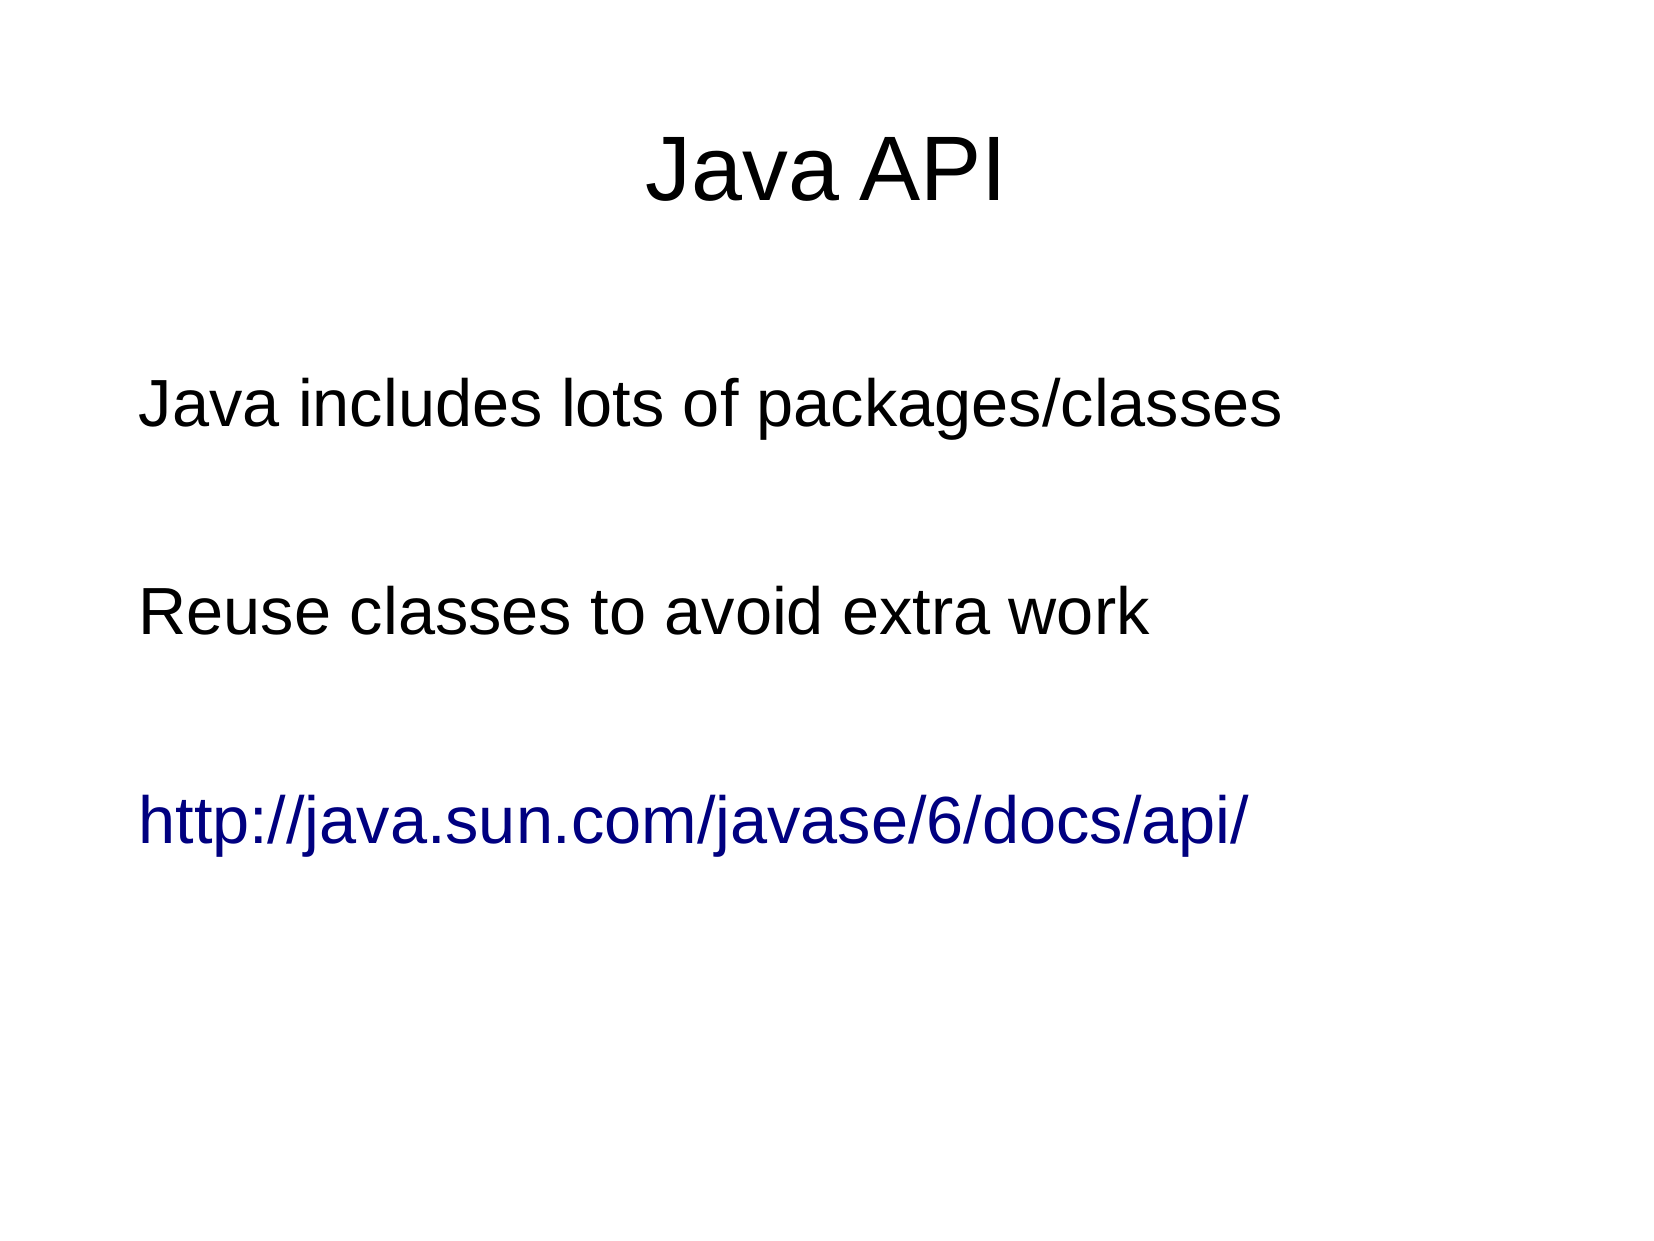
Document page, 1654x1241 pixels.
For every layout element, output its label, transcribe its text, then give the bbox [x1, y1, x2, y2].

title Java API [123, 110, 1530, 317]
list Java includes lots of packages/classes Reuse classes to avoid extra work http://java.sun.com/javase/6/docs/api/ [123, 358, 1530, 1103]
